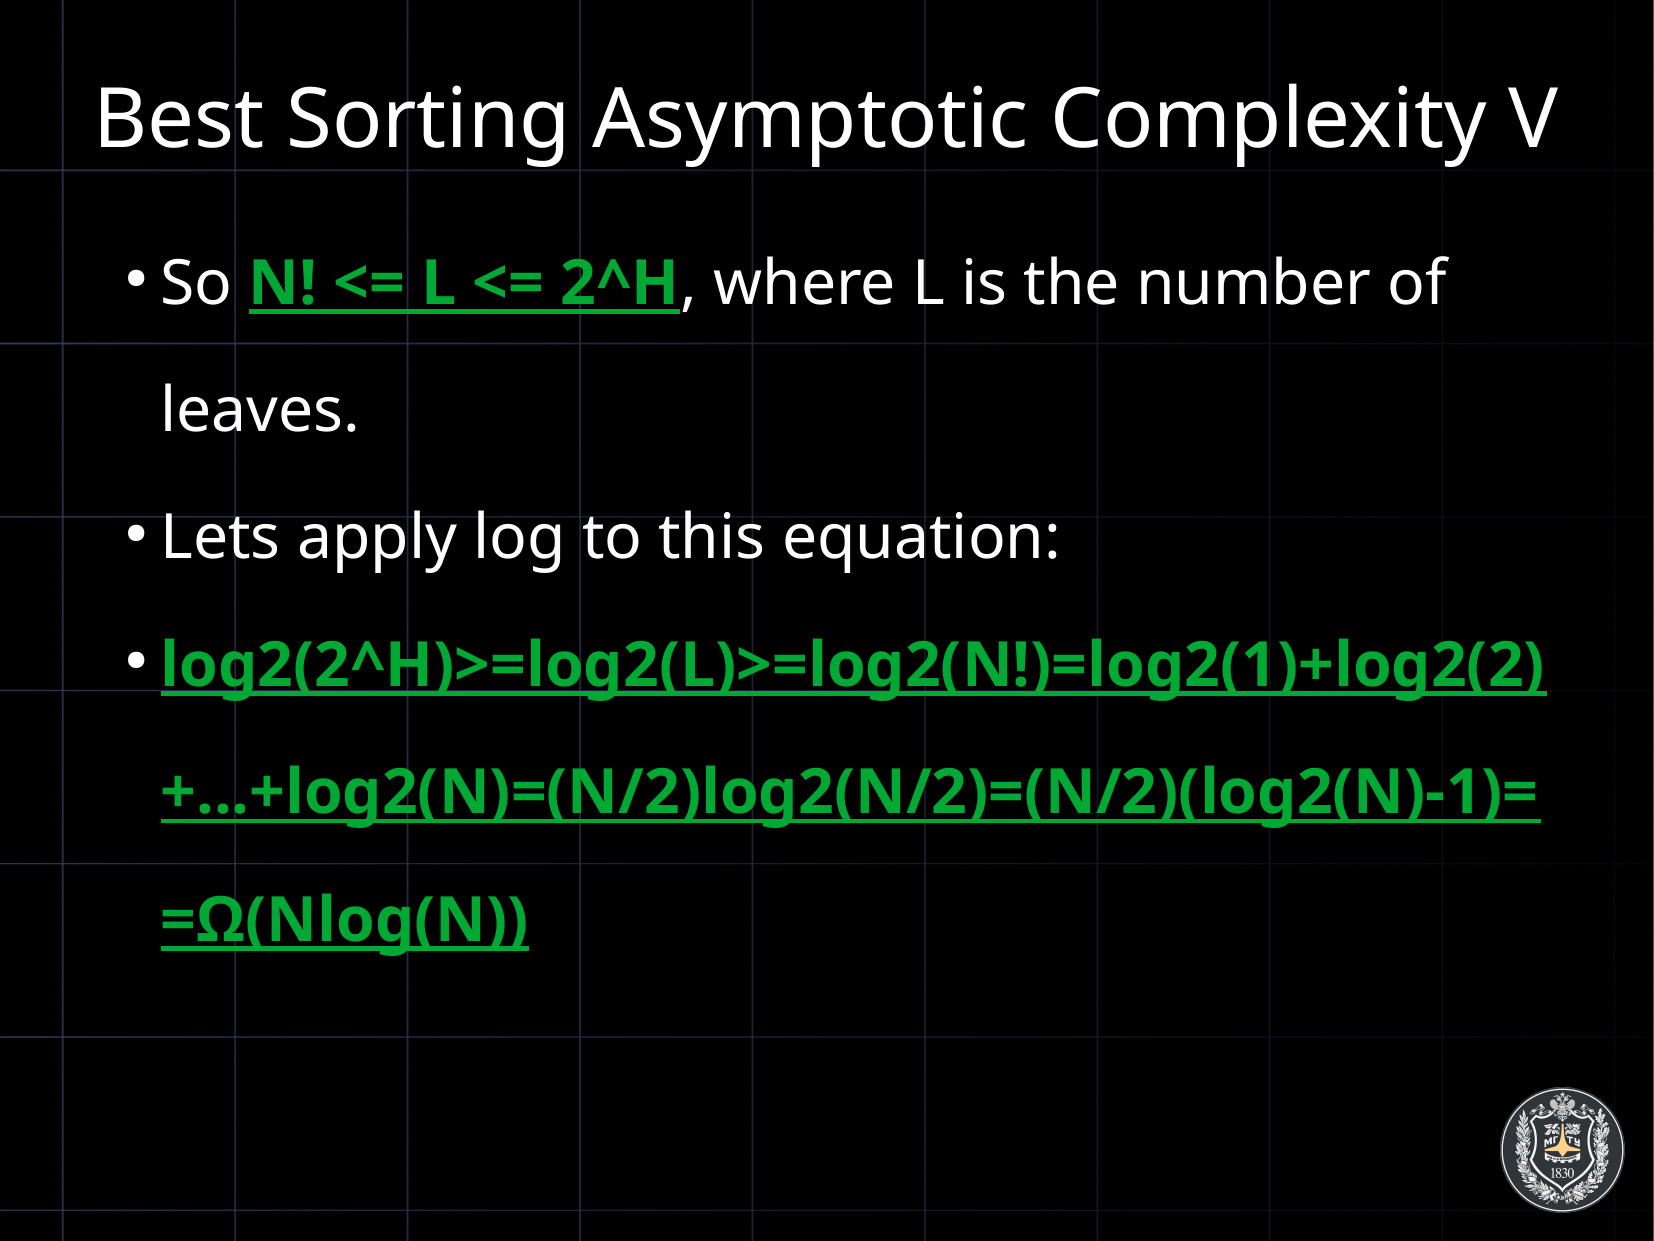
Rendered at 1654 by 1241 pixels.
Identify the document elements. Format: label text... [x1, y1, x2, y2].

picture [0, 0, 1654, 1241]
text_box So N! <= L <= 2^H, where L is the number of leaves. Lets apply log to this equation: log2(2^H)>=log2(L)>=log2(N!)=log2(1)+log2(2)+...+log2(N)=(N/2)log2(N/2)=(N/2)(log2(N)-1)= =Ω(Nlog(N)) [75, 187, 1576, 1140]
title Best Sorting Asymptotic Complexity V [82, 37, 1571, 187]
